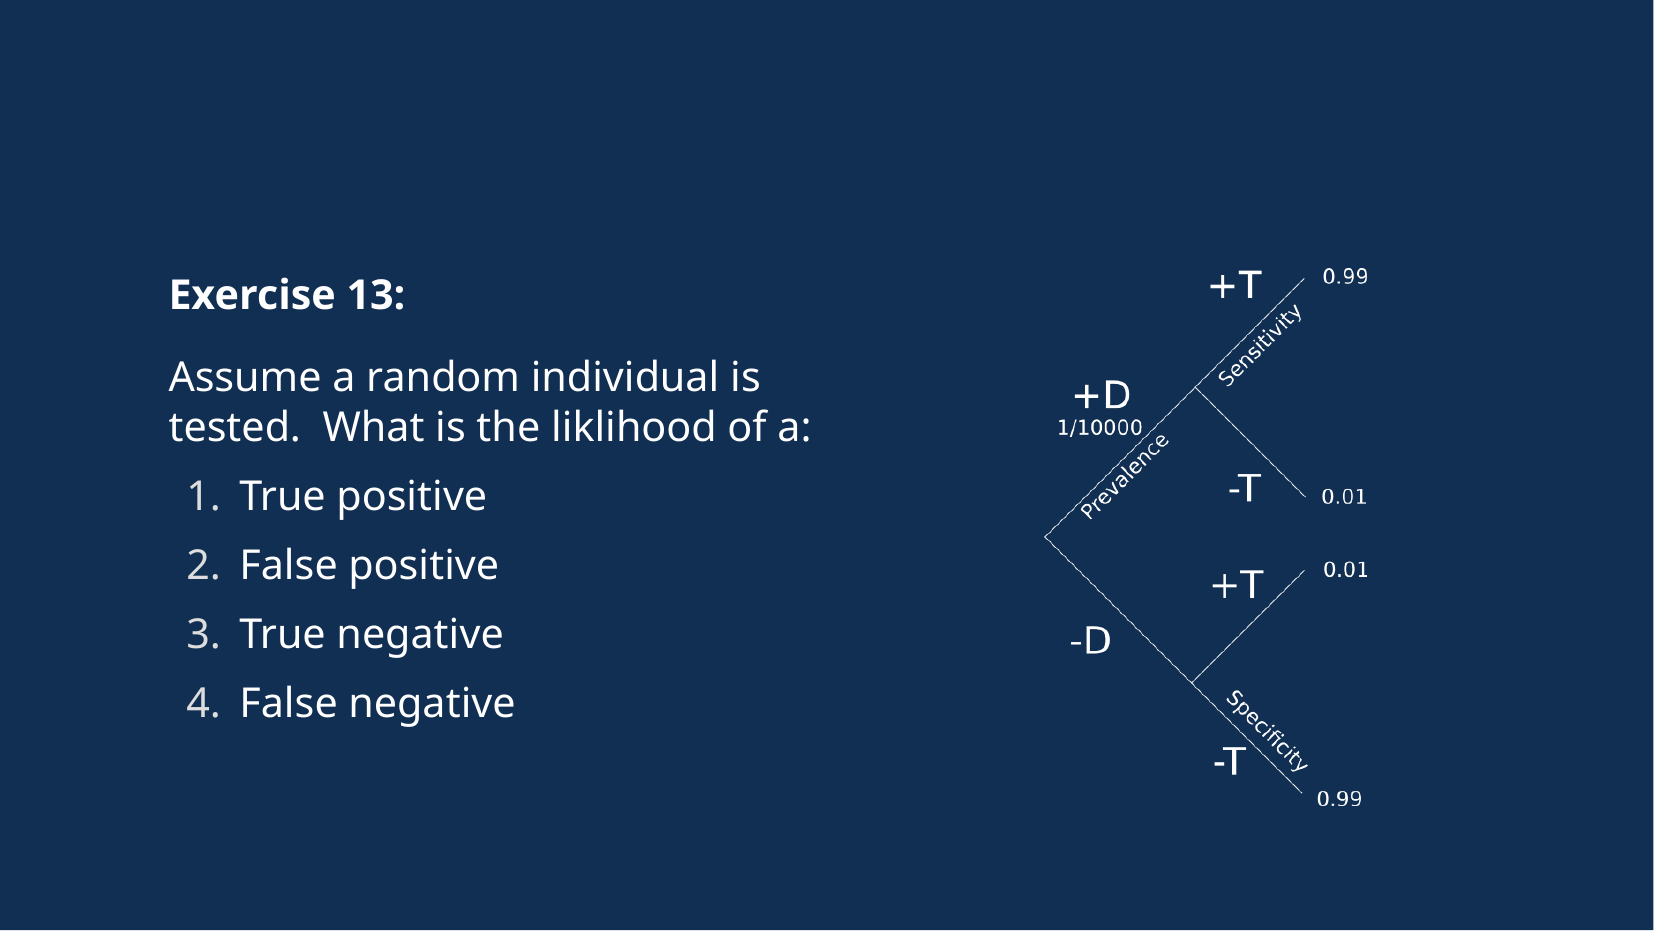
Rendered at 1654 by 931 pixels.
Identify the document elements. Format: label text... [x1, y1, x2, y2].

list Exercise 13: Assume a random individual is tested. What is the liklihood of a: True positive False positive True negative False negative [97, 268, 813, 806]
picture [1044, 268, 1367, 806]
